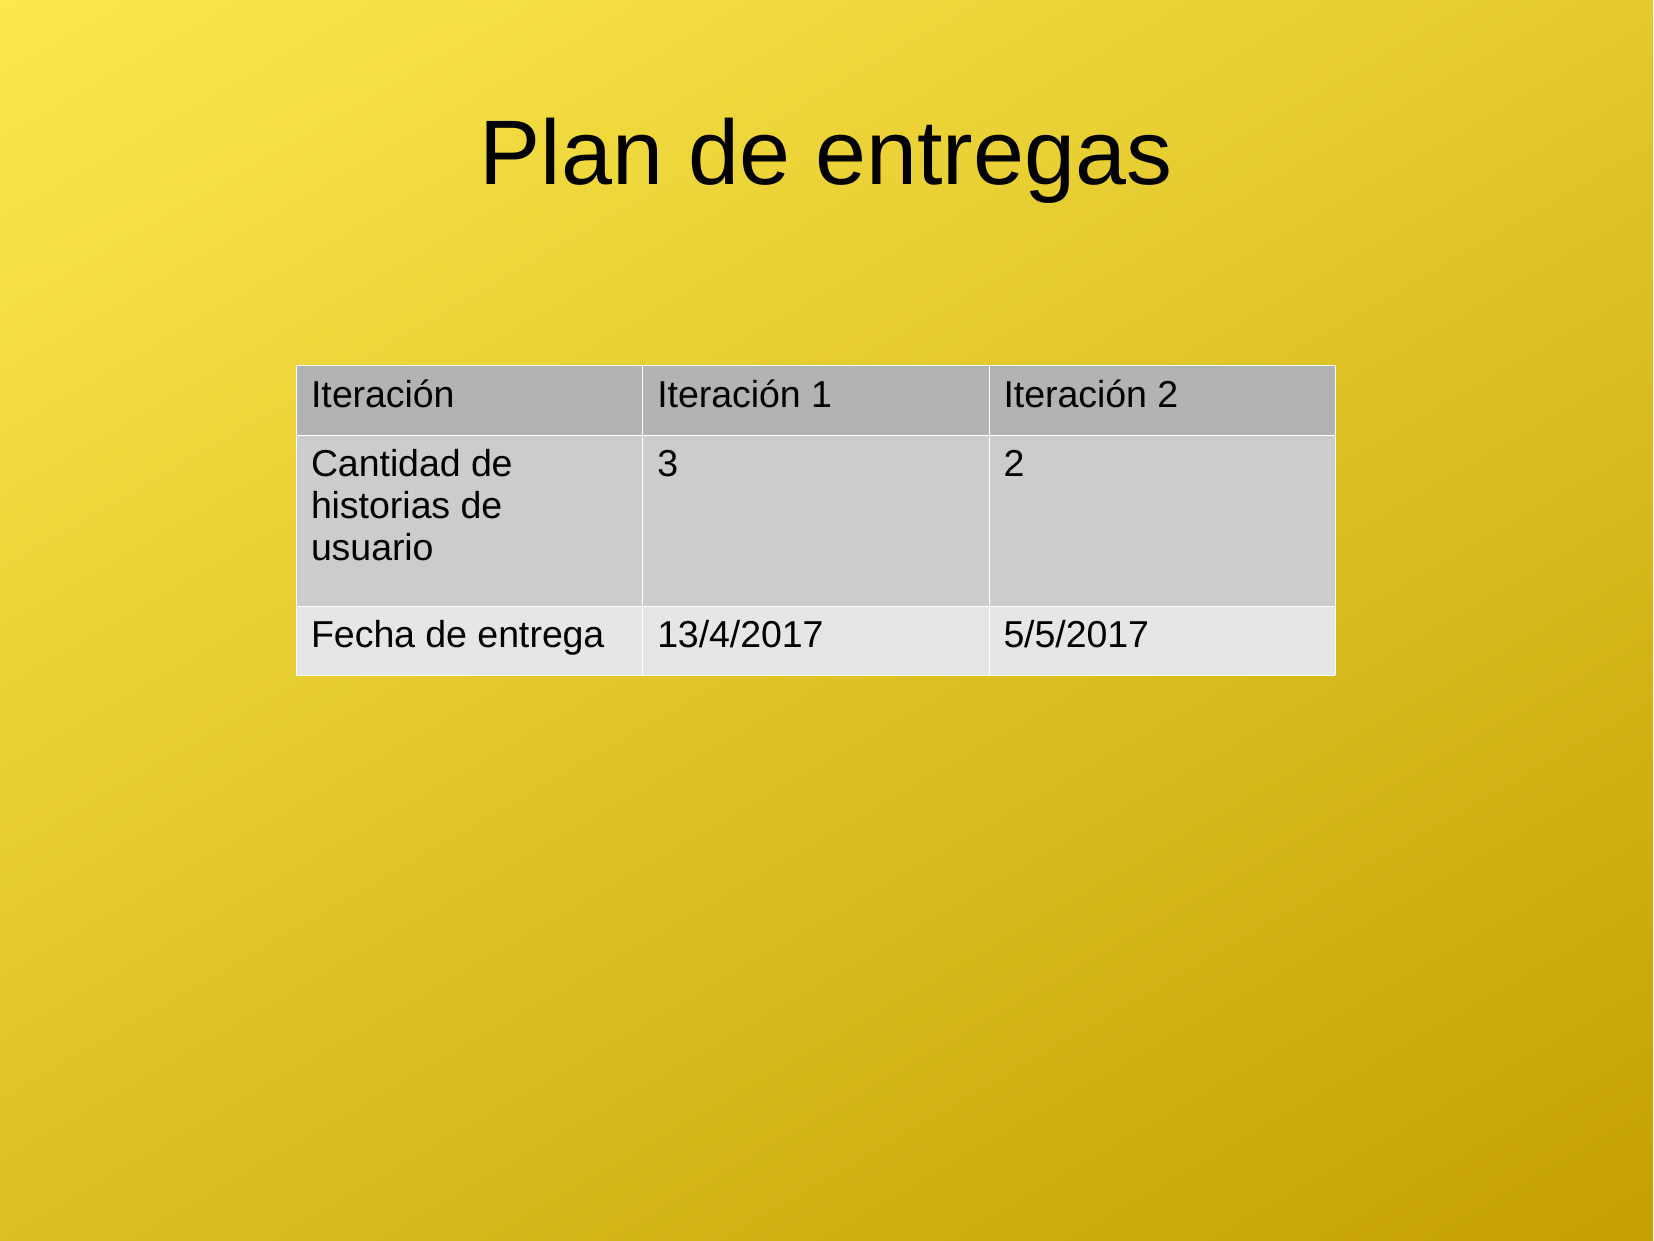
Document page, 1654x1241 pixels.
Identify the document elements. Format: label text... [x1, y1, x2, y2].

table_cell 5/5/2017 [990, 607, 1335, 675]
table_cell Fecha de entrega [297, 607, 642, 675]
table_cell 13/4/2017 [643, 607, 989, 675]
table_cell 2 [990, 436, 1335, 606]
title Plan de entregas [82, 49, 1571, 257]
table_header Iteración 2 [990, 366, 1335, 435]
table_header Iteración [297, 366, 642, 435]
table_cell 3 [643, 436, 989, 606]
table_cell Cantidad de historias de usuario [297, 436, 642, 606]
table_header Iteración 1 [643, 366, 989, 435]
